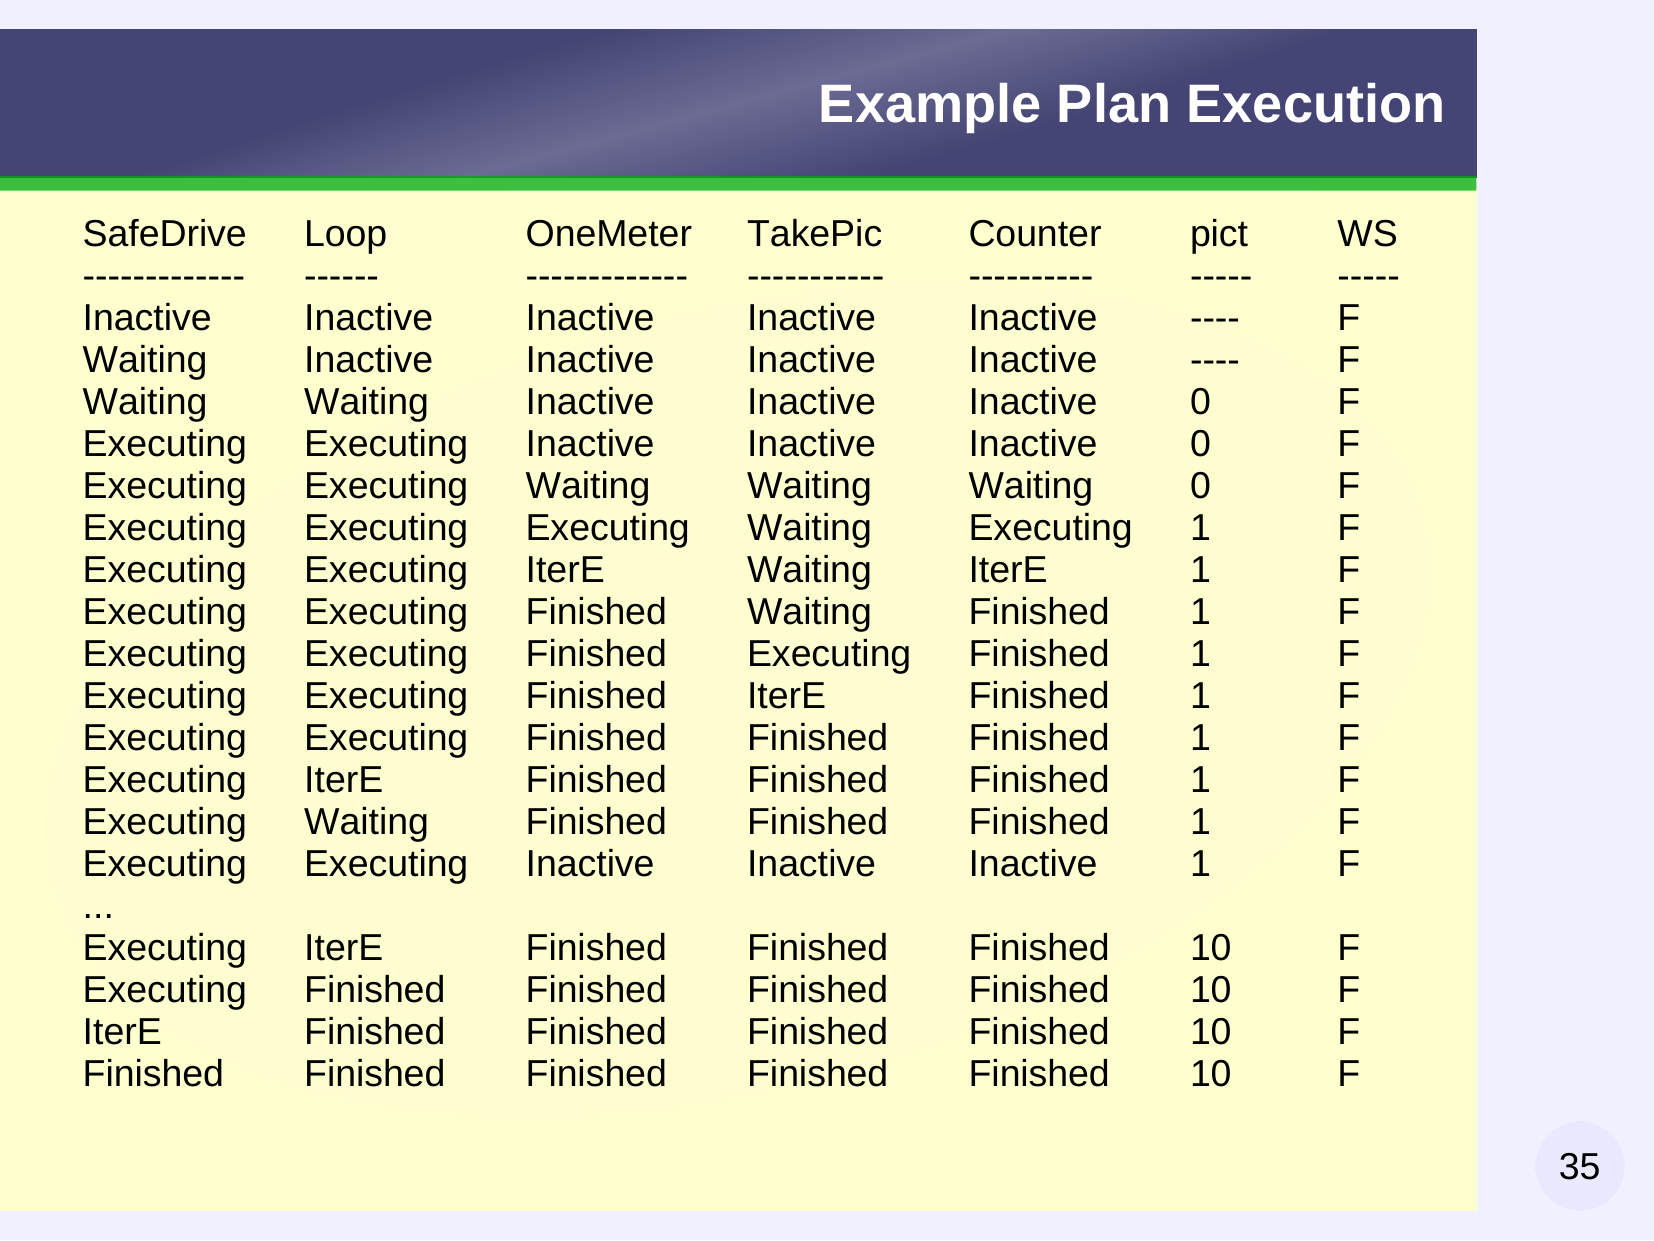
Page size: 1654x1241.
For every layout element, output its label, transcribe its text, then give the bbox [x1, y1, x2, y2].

text_box SafeDrive Loop OneMeter TakePic Counter pict WS ------------- ------ ------------- ----------- ---------- ----- ----- Inactive Inactive Inactive Inactive Inactive ---- F Waiting Inactive Inactive Inactive Inactive ---- F Waiting Waiting Inactive Inactive Inactive 0 F Executing Executing Inactive Inactive Inactive 0 F Executing Executing Waiting Waiting Waiting 0 F Executing Executing Executing Waiting Executing 1 F Executing Executing IterE Waiting IterE 1 F Executing Executing Finished Waiting Finished 1 F Executing Executing Finished Executing Finished 1 F Executing Executing Finished IterE Finished 1 F Executing Executing Finished Finished Finished 1 F Executing IterE Finished Finished Finished 1 F Executing Waiting Finished Finished Finished 1 F Executing Executing Inactive Inactive Inactive 1 F ... Executing IterE Finished Finished Finished 10 F Executing Finished Finished Finished Finished 10 F IterE Finished Finished Finished Finished 10 F Finished Finished Finished Finished Finished 10 F [82, 212, 1424, 1192]
title Example Plan Execution [29, 59, 1447, 148]
